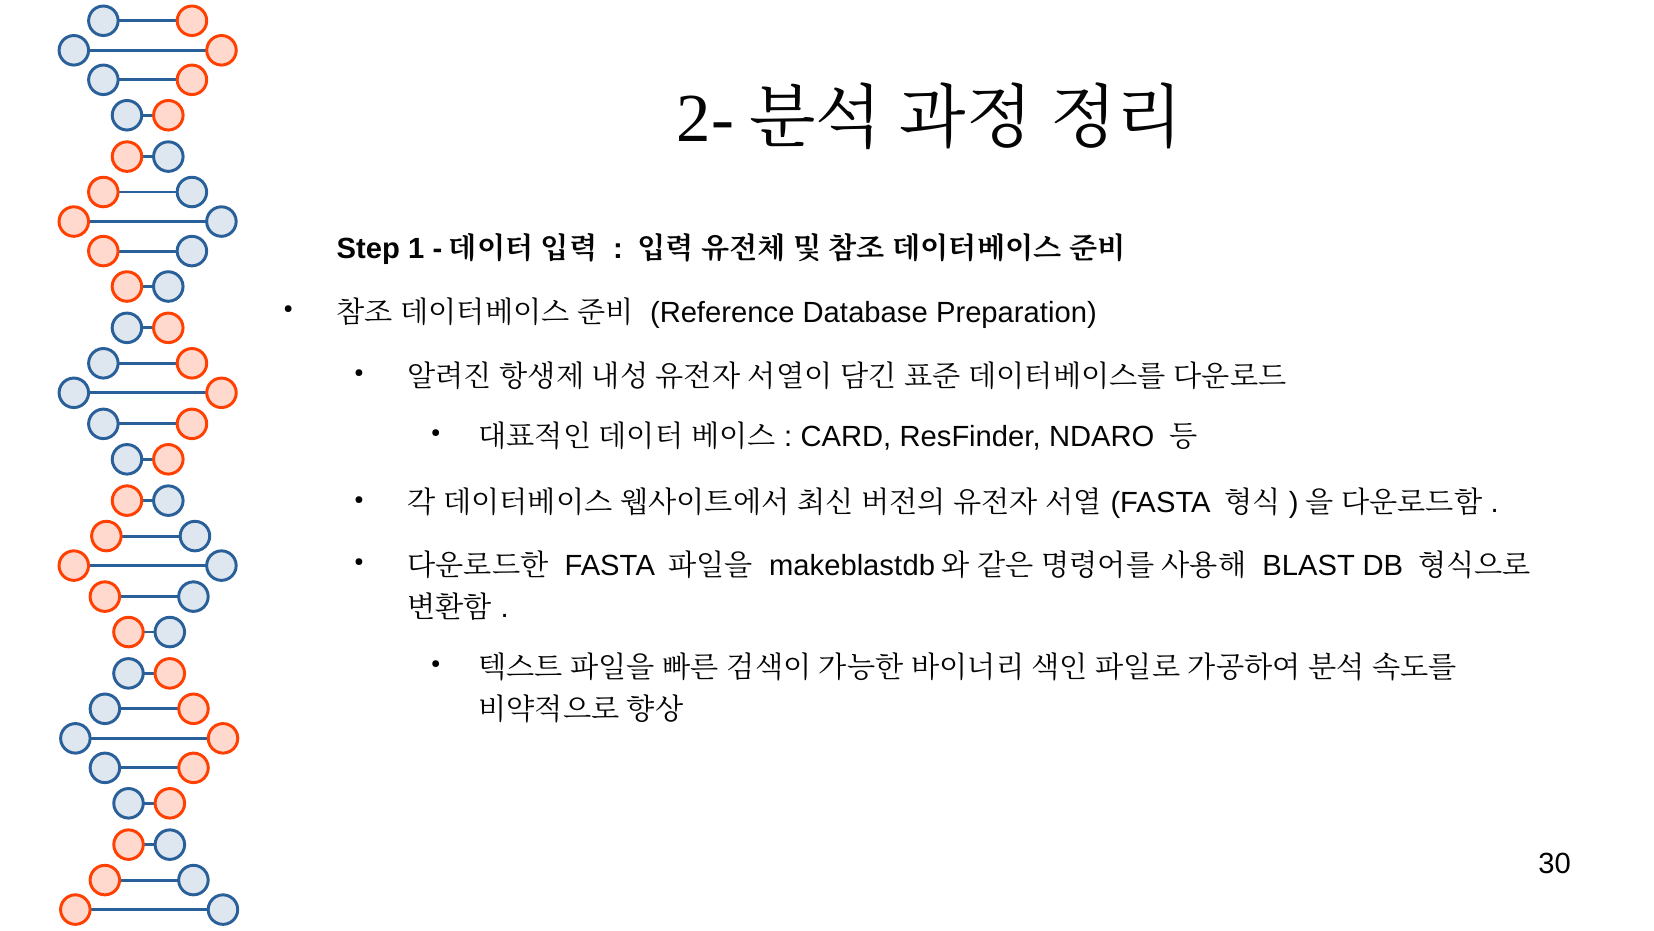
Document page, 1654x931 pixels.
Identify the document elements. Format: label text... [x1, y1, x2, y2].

title 2-분석 과정 정리 [265, 35, 1595, 189]
list Step 1 -데이터 입력 : 입력 유전체 및 참조 데이터베이스 준비 참조 데이터베이스 준비 (Reference Database Preparation) 알려진 항생제 내성 유전자 서열이 담긴 표준 데이터베이스를 다운로드 대표적인 데이터 베이스: CARD, ResFinder, NDARO 등 각 데이터베이스 웹사이트에서 최신 버전의 유전자 서열(FASTA 형식)을 다운로드함. 다운로드한 FASTA 파일을 makeblastdb와 같은 명령어를 사용해 BLAST DB 형식으로 변환함. 텍스트 파일을 빠른 검색이 가능한 바이너리 색인 파일로 가공하여 분석 속도를 비약적으로 향상 [265, 224, 1595, 764]
